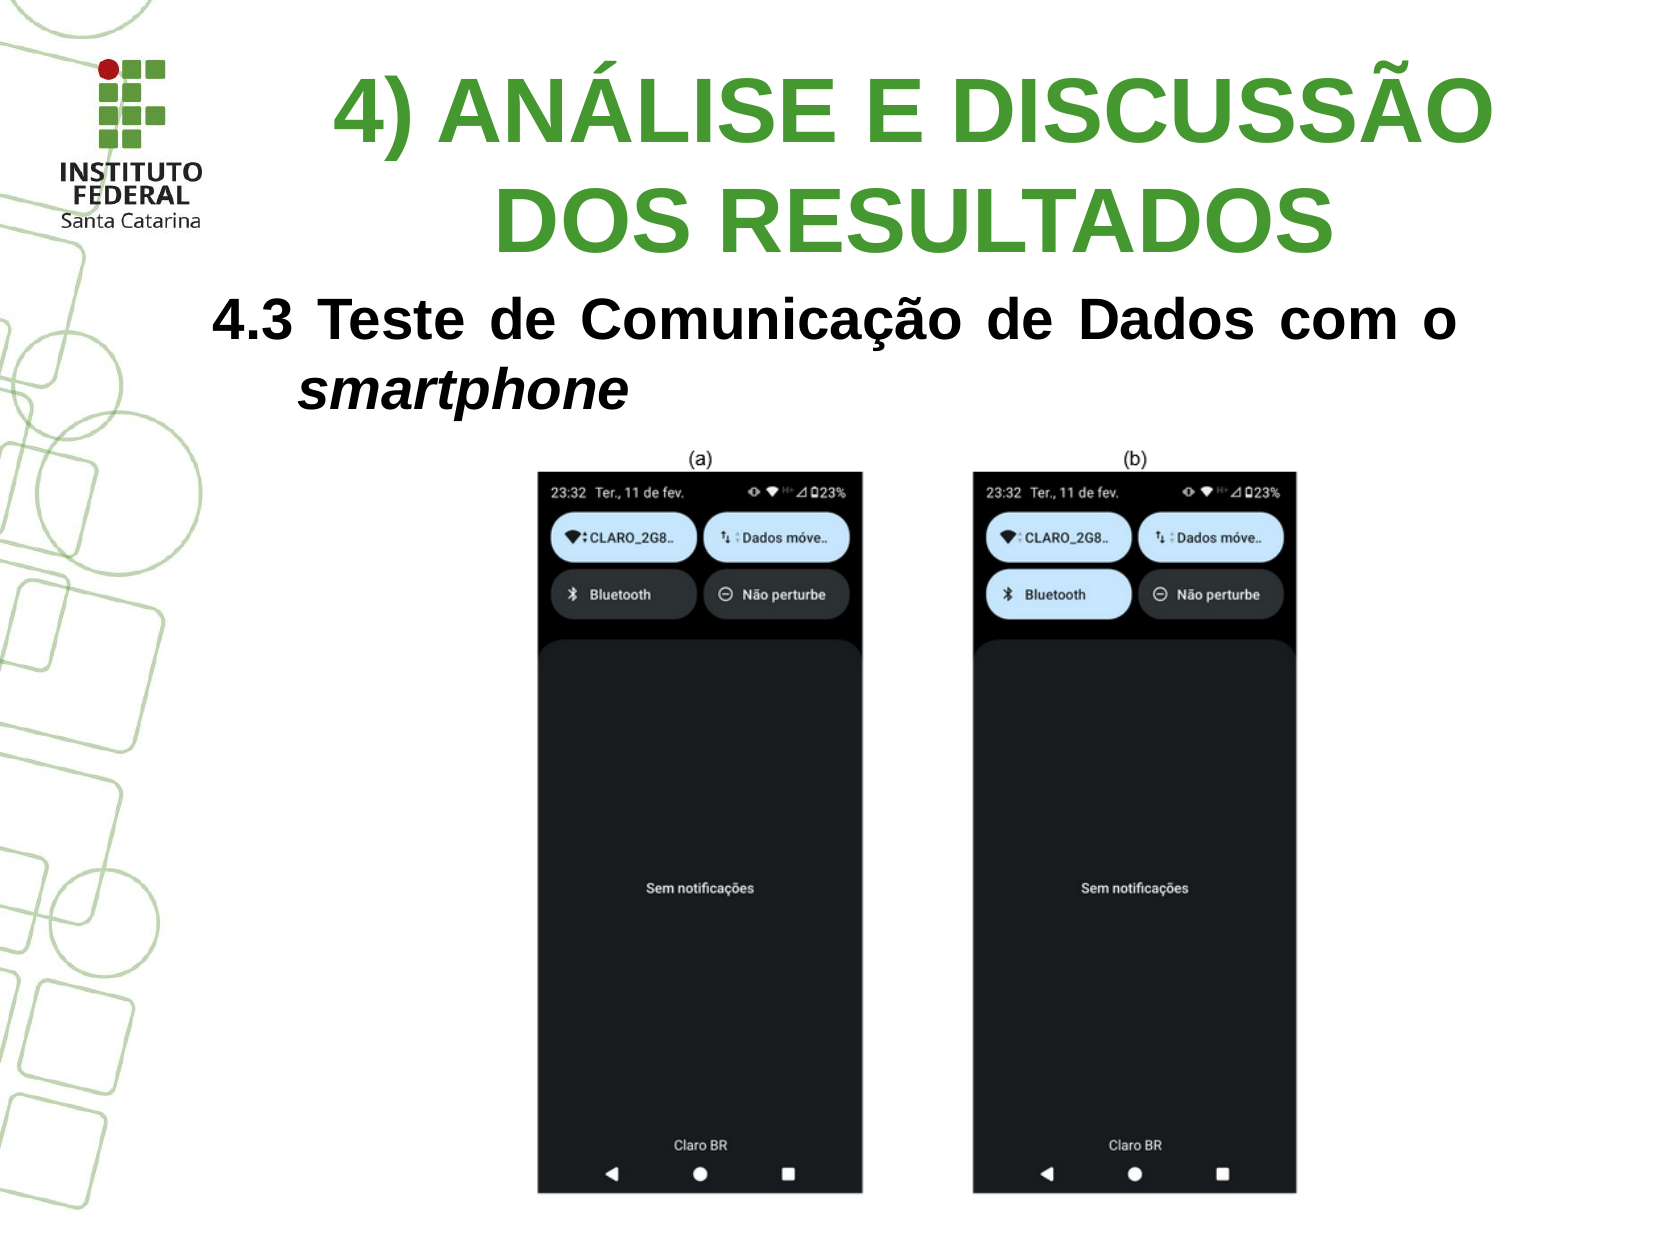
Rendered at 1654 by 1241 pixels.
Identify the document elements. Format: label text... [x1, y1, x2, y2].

list 4.3 Teste de Comunicação de Dados com o smartphone [212, 186, 1460, 1183]
picture [0, 0, 1654, 1241]
title 4) ANÁLISE E DISCUSSÃO DOS RESULTADOS [259, 50, 1571, 271]
